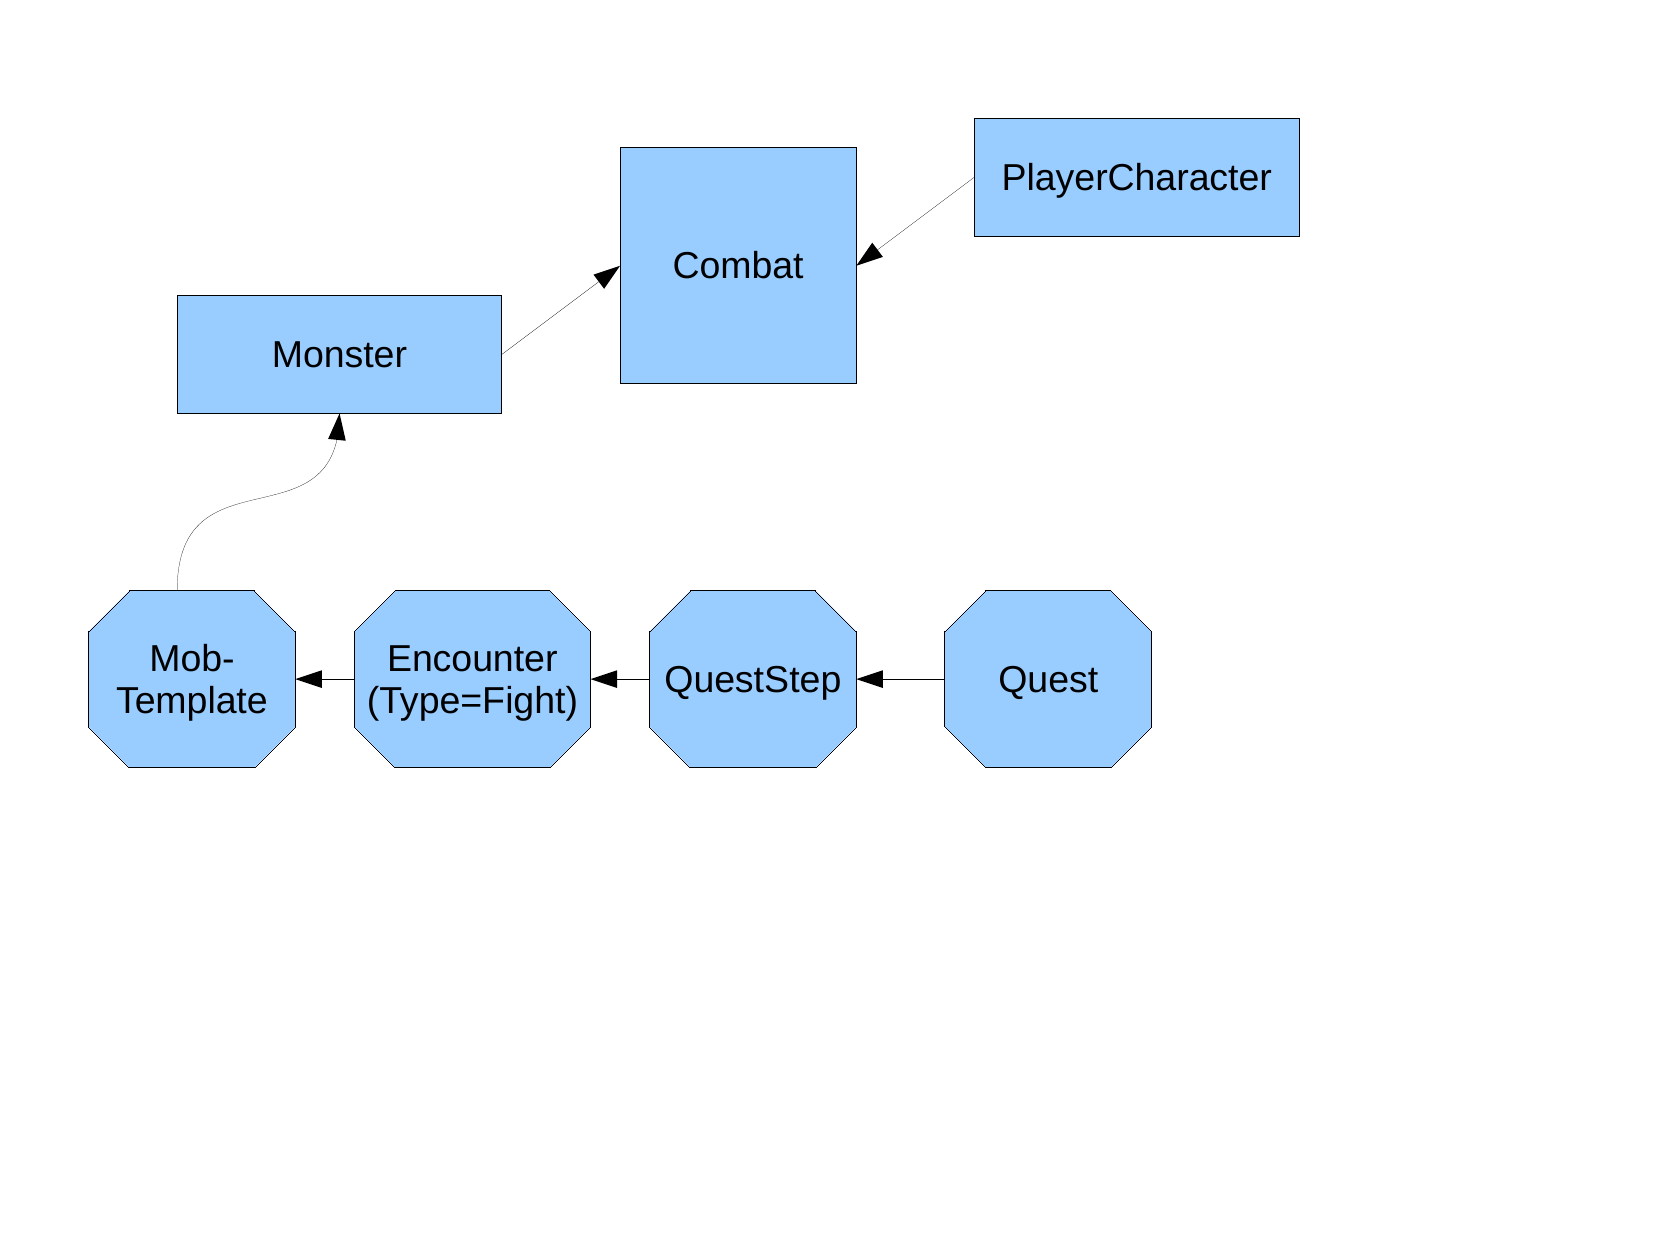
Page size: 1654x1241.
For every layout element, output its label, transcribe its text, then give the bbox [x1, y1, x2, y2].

text_box Combat [620, 147, 857, 384]
text_box PlayerCharacter [974, 118, 1300, 237]
text_box Mob- Template [88, 590, 296, 768]
text_box Quest [944, 590, 1152, 768]
text_box QuestStep [649, 590, 857, 768]
text_box Monster [177, 295, 502, 414]
text_box Encounter (Type=Fight) [354, 590, 591, 768]
